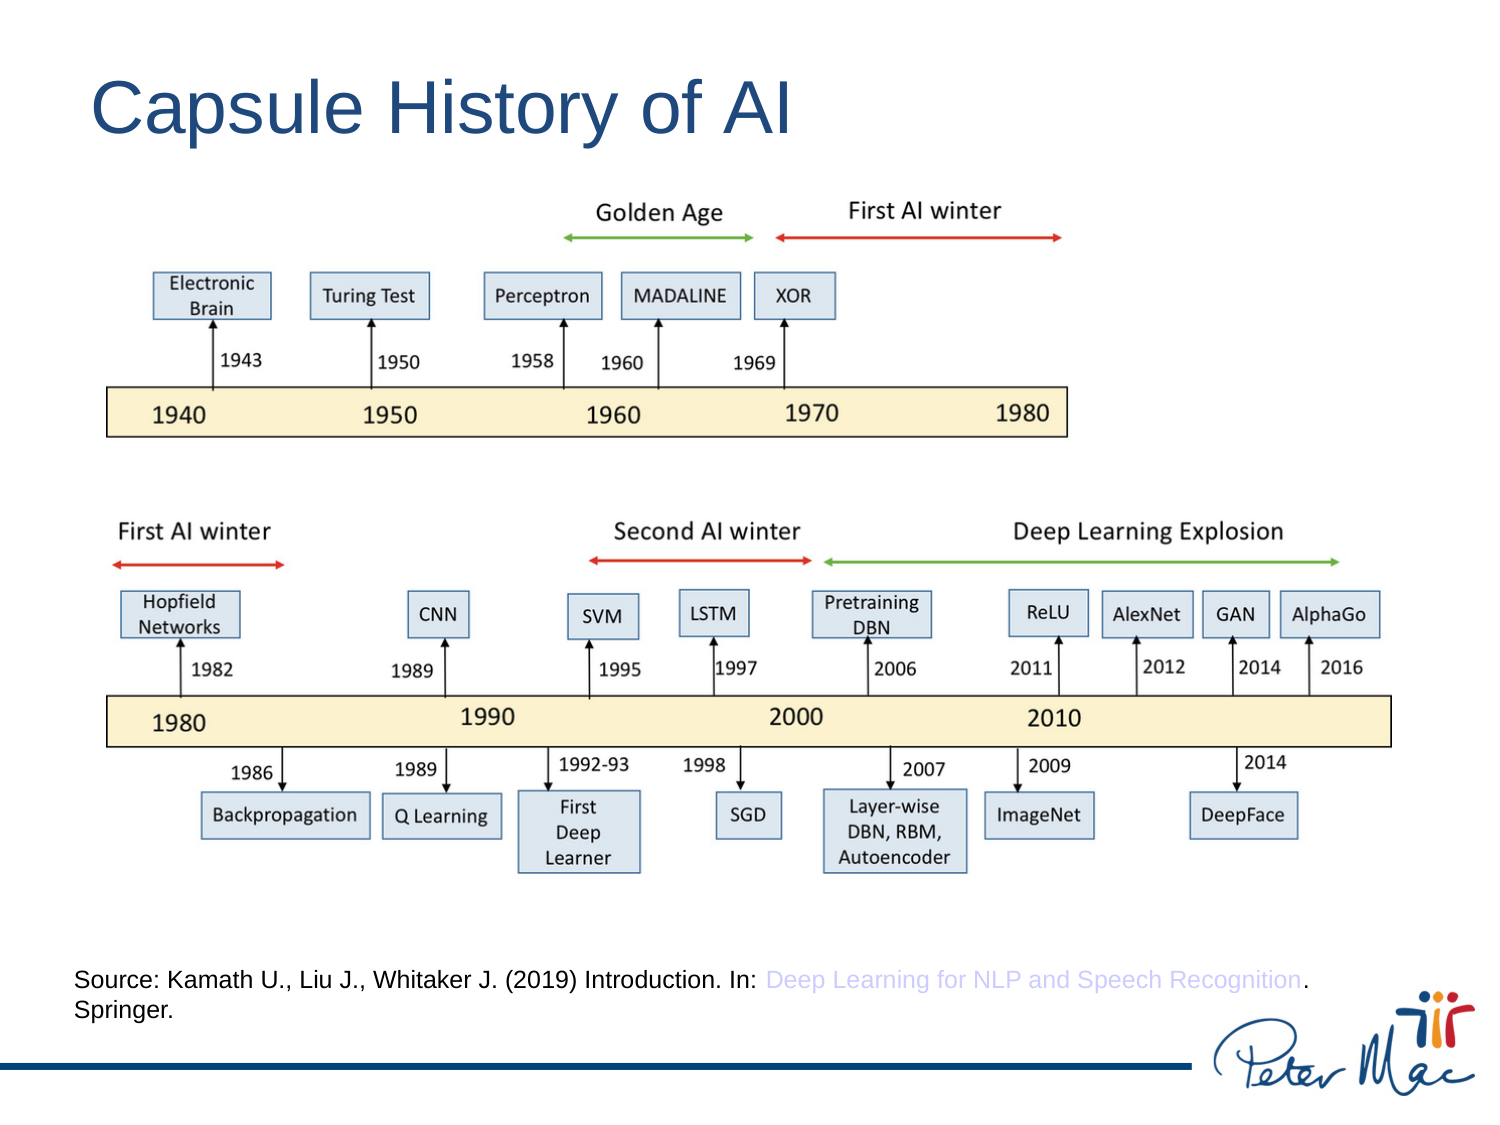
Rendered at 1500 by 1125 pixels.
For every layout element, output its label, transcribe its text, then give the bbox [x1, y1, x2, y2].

title Capsule History of AI [75, 45, 1425, 173]
text_box Source: Kamath U., Liu J., Whitaker J. (2019) Introduction. In: Deep Learning for NLP and Speech Recognition. Springer. [59, 956, 1394, 1028]
picture [0, 0, 1500, 1125]
